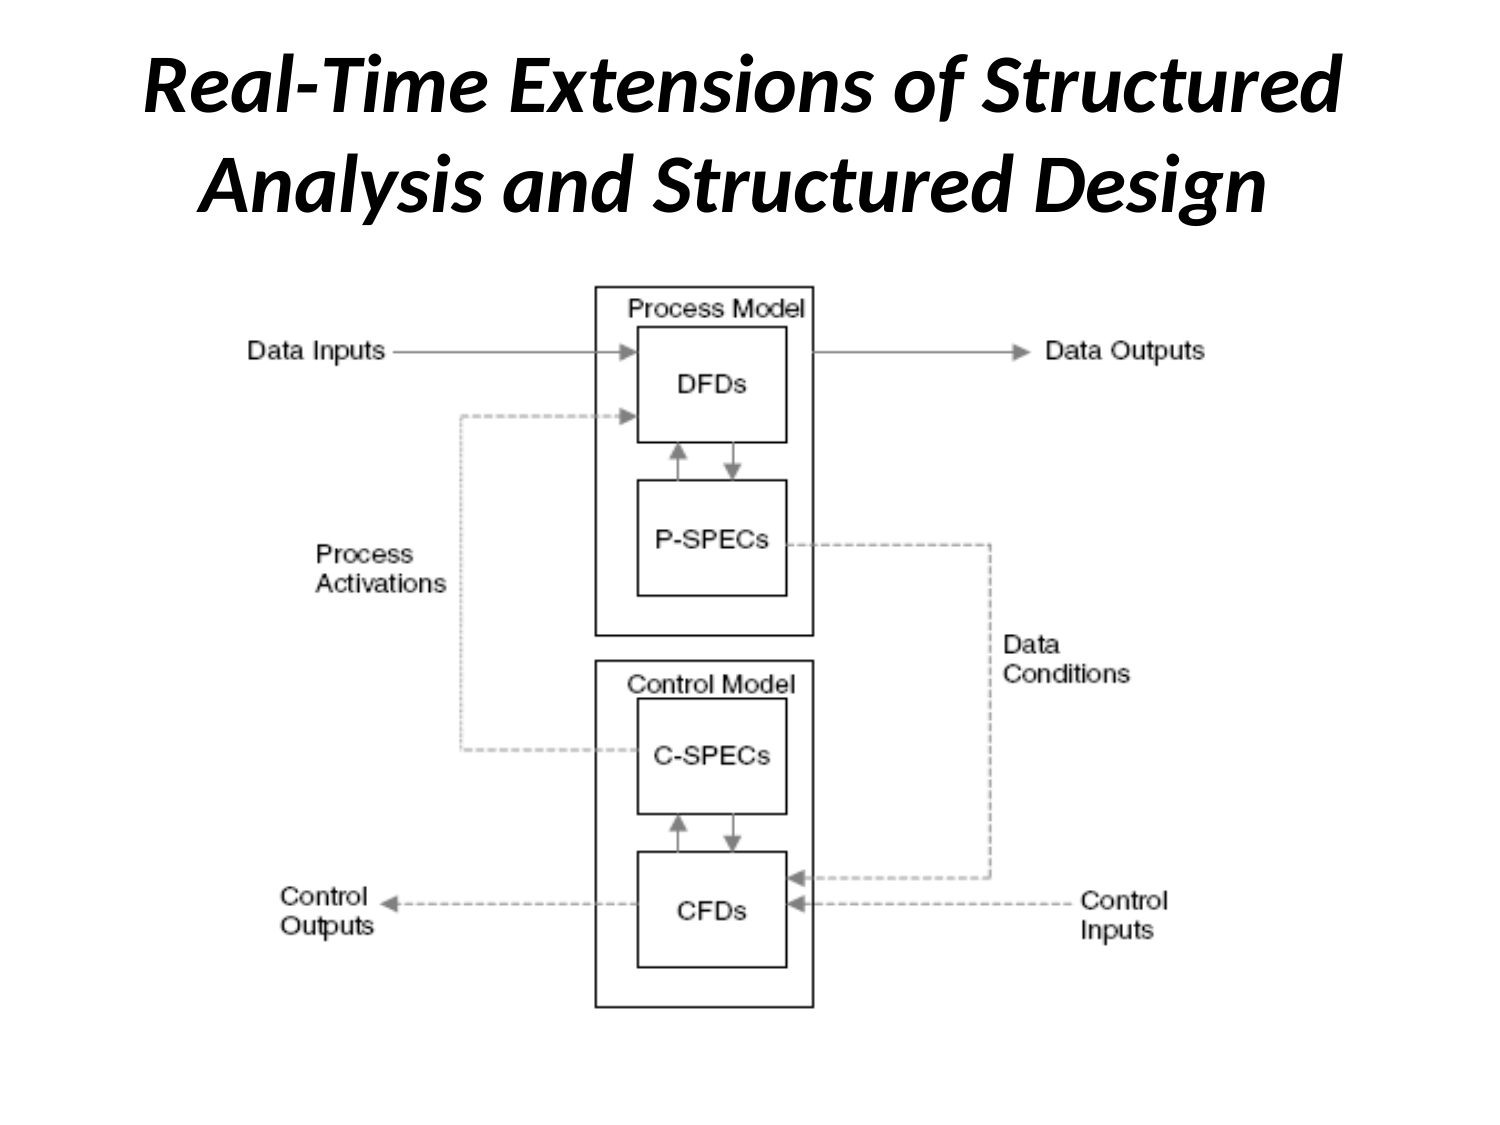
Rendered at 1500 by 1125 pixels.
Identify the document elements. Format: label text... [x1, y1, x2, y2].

picture [225, 274, 1225, 1013]
title Real-Time Extensions of Structured Analysis and Structured Design [0, 21, 1488, 238]
